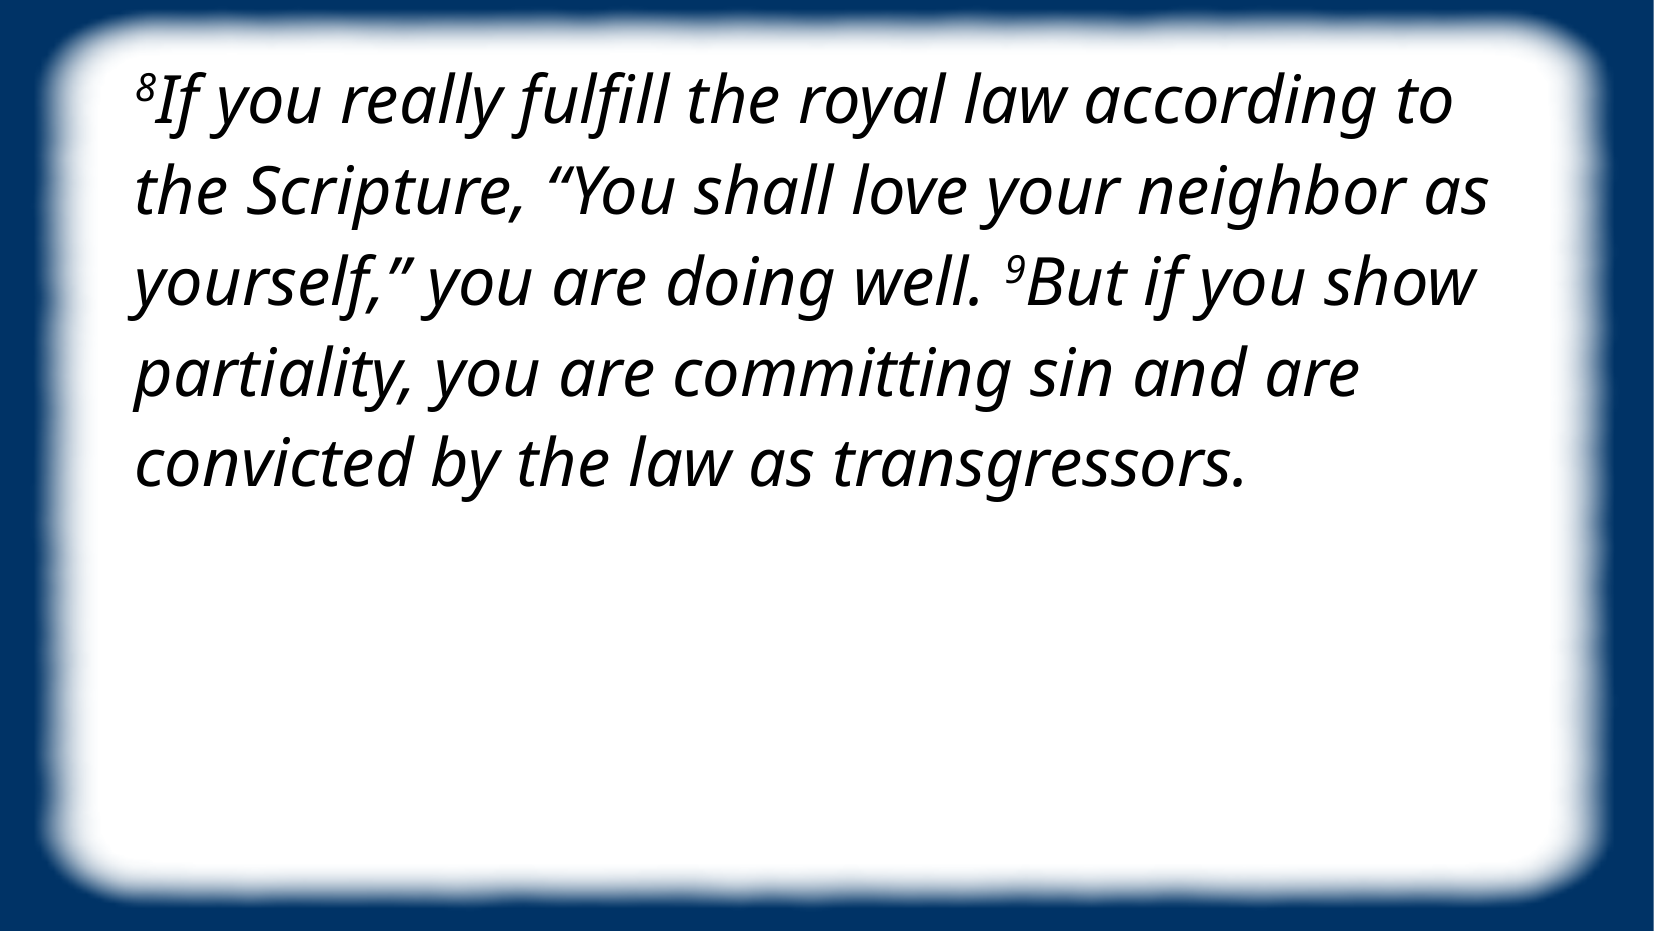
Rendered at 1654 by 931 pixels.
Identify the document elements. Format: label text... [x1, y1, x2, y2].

text_box 8If you really fulfill the royal law according to the Scripture, “You shall love your neighbor as yourself,” you are doing well. 9But if you show partiality, you are committing sin and are convicted by the law as transgressors. [120, 45, 1546, 504]
picture [0, 0, 1654, 931]
